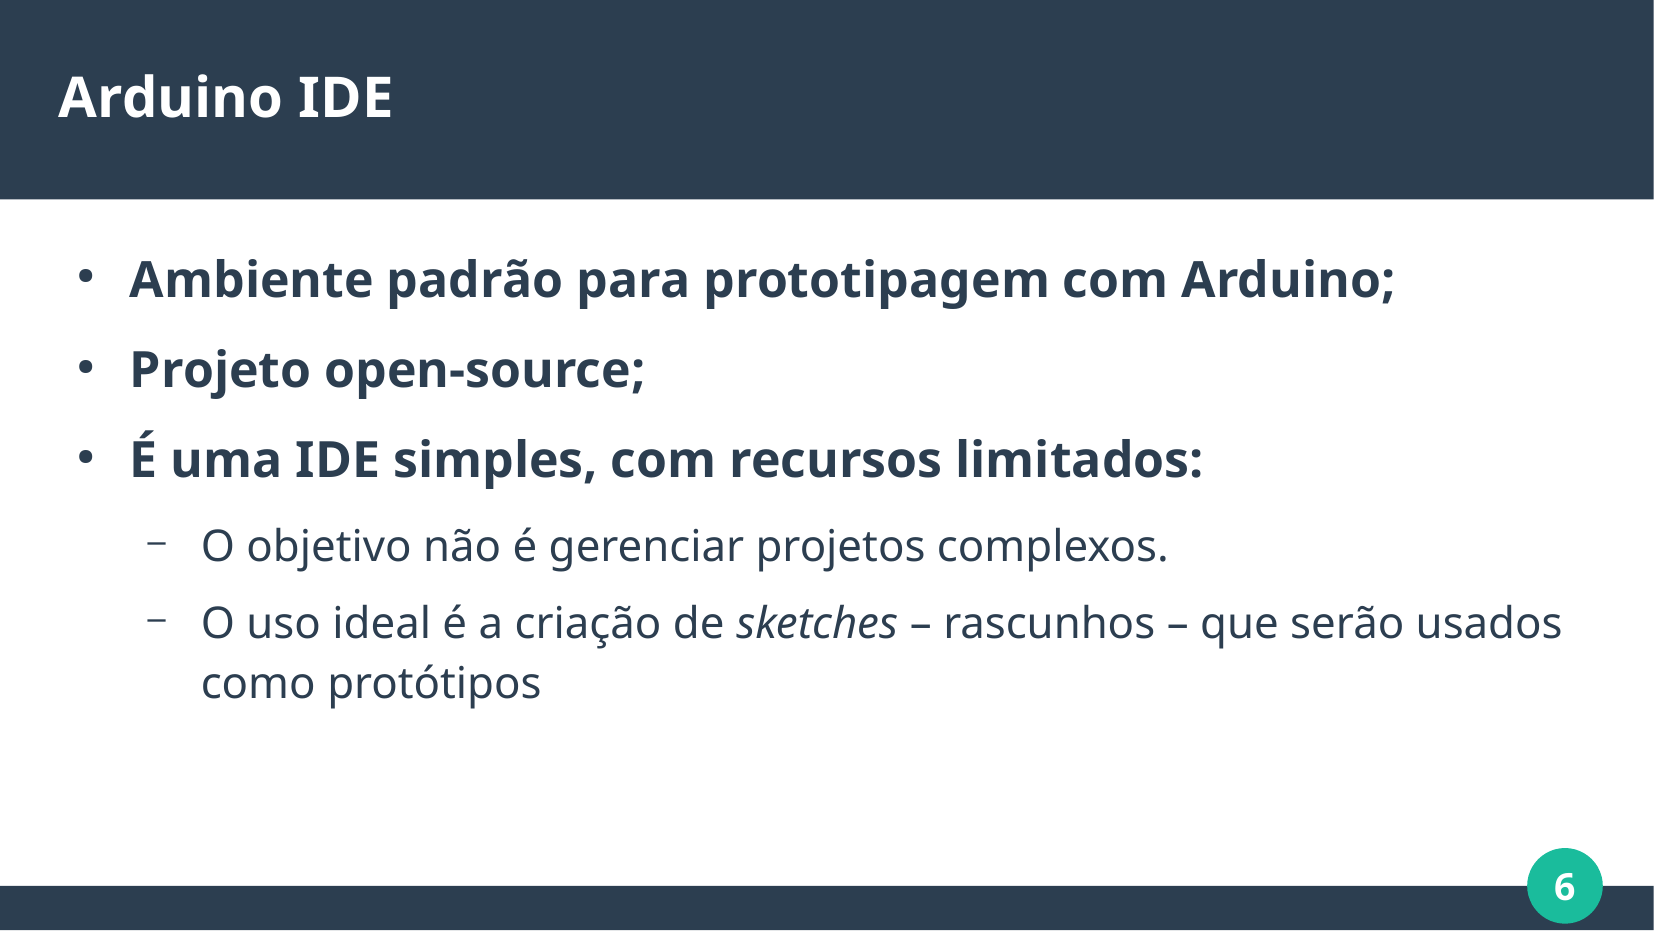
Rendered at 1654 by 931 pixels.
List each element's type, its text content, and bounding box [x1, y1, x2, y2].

title Arduino IDE [59, 37, 1595, 155]
list Ambiente padrão para prototipagem com Arduino; Projeto open-source; É uma IDE simples, com recursos limitados: O objetivo não é gerenciar projetos complexos. O uso ideal é a criação de sketches – rascunhos – que serão usados como protótipos [59, 243, 1595, 864]
